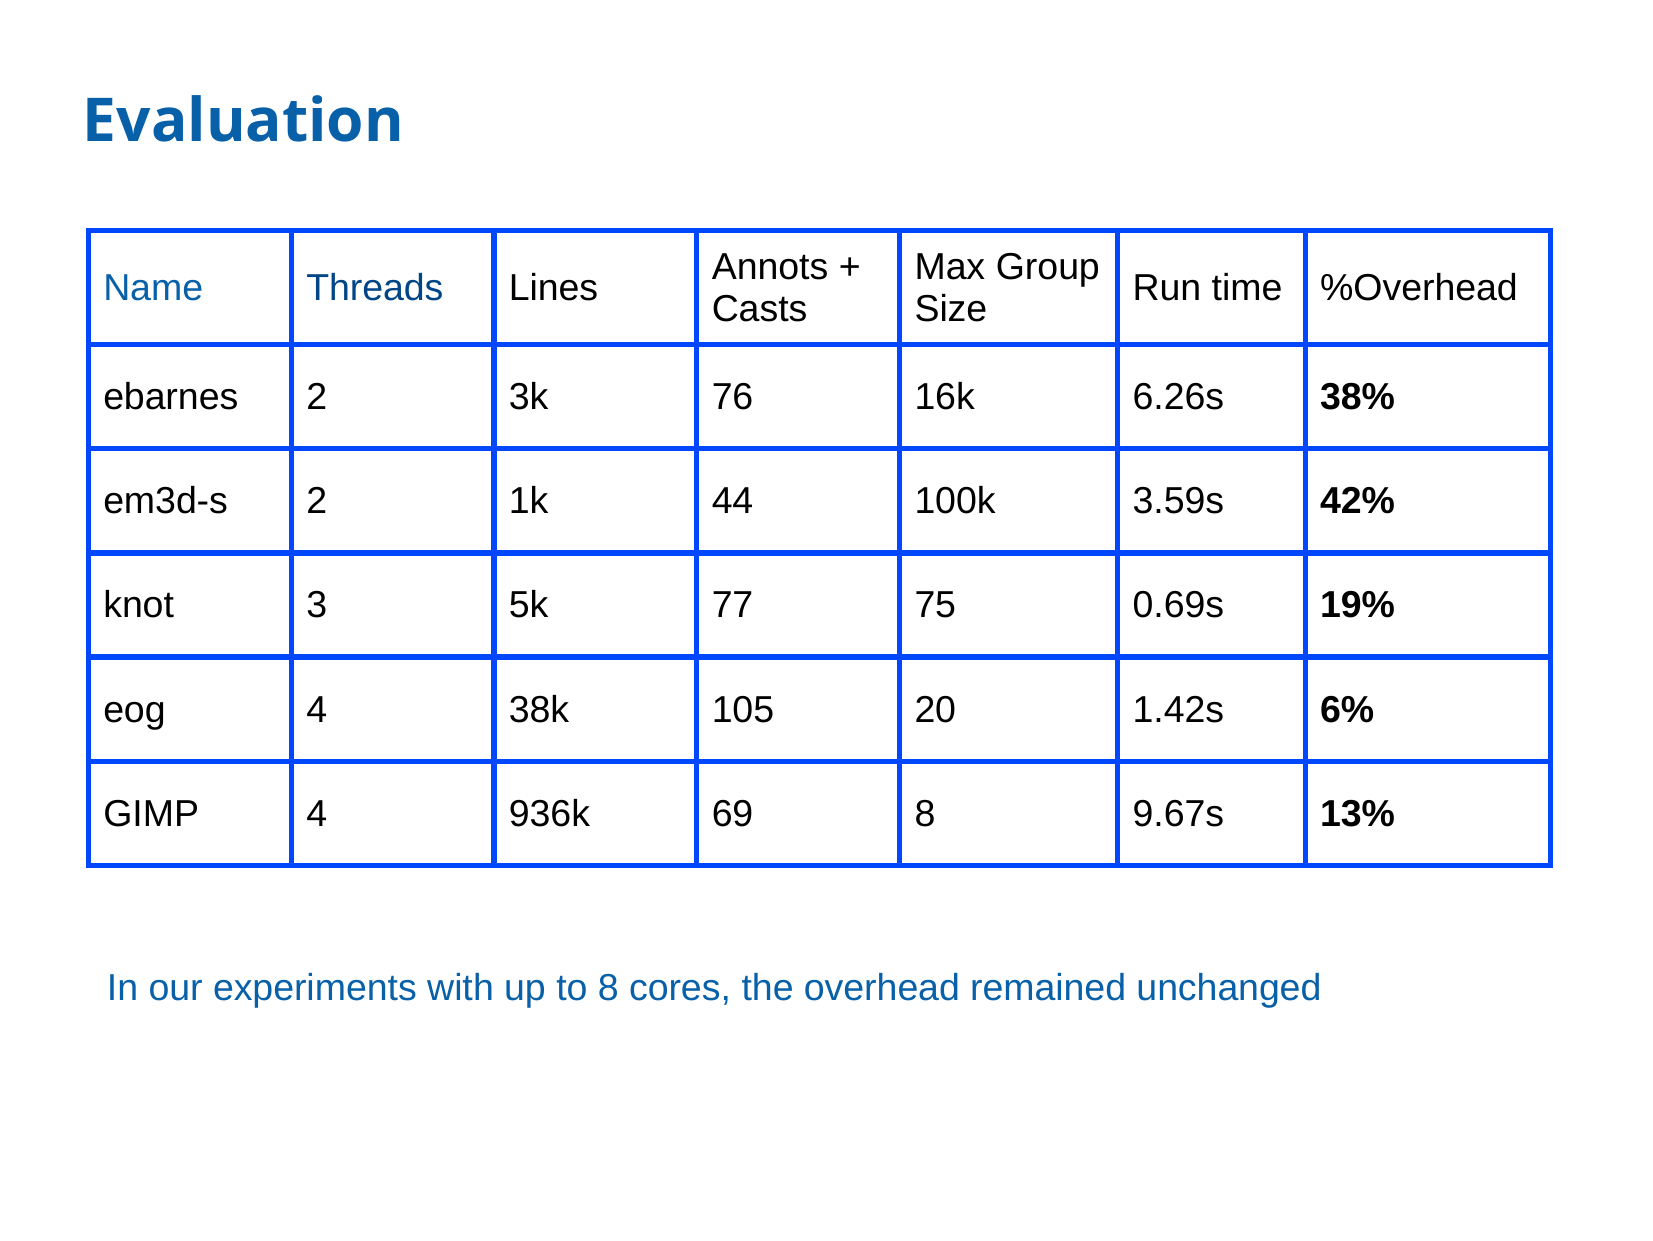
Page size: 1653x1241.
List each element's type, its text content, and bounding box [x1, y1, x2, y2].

table_cell 3 [294, 556, 491, 654]
table_cell 6% [1308, 660, 1548, 759]
table_header Threads [294, 233, 491, 342]
table_cell 77 [699, 556, 897, 654]
table_header Annots + Casts [699, 233, 897, 342]
text_box In our experiments with up to 8 cores, the overhead remained unchanged [92, 959, 1513, 1017]
table_cell 4 [294, 660, 491, 759]
table_cell 69 [699, 764, 897, 863]
table_cell 5k [497, 556, 694, 654]
table_cell 75 [902, 556, 1115, 654]
table_cell 16k [902, 347, 1115, 446]
table_cell 0.69s [1120, 556, 1303, 654]
table_cell 2 [294, 347, 491, 446]
table_cell 42% [1308, 451, 1548, 550]
table_cell GIMP [91, 764, 289, 863]
table_cell 76 [699, 347, 897, 446]
table_cell 2 [294, 451, 491, 550]
table_cell 9.67s [1120, 764, 1303, 863]
table_cell 44 [699, 451, 897, 550]
table_header Run time [1120, 233, 1303, 342]
table_cell ebarnes [91, 347, 289, 446]
table_cell 105 [699, 660, 897, 759]
table_cell eog [91, 660, 289, 759]
table_cell 6.26s [1120, 347, 1303, 446]
table_header Max Group Size [902, 233, 1115, 342]
table_header Lines [497, 233, 694, 342]
table_cell 38k [497, 660, 694, 759]
table_cell knot [91, 556, 289, 654]
table_cell 20 [902, 660, 1115, 759]
table_header Name [91, 233, 289, 342]
title Evaluation [82, 56, 1571, 181]
table_header %Overhead [1308, 233, 1548, 342]
table_cell 936k [497, 764, 694, 863]
table_cell 1k [497, 451, 694, 550]
table_cell 1.42s [1120, 660, 1303, 759]
table_cell 8 [902, 764, 1115, 863]
table_cell 3k [497, 347, 694, 446]
table_cell 100k [902, 451, 1115, 550]
table_cell 3.59s [1120, 451, 1303, 550]
table_cell 38% [1308, 347, 1548, 446]
table_cell 19% [1308, 556, 1548, 654]
table_cell 13% [1308, 764, 1548, 863]
table_cell 4 [294, 764, 491, 863]
table_cell em3d-s [91, 451, 289, 550]
